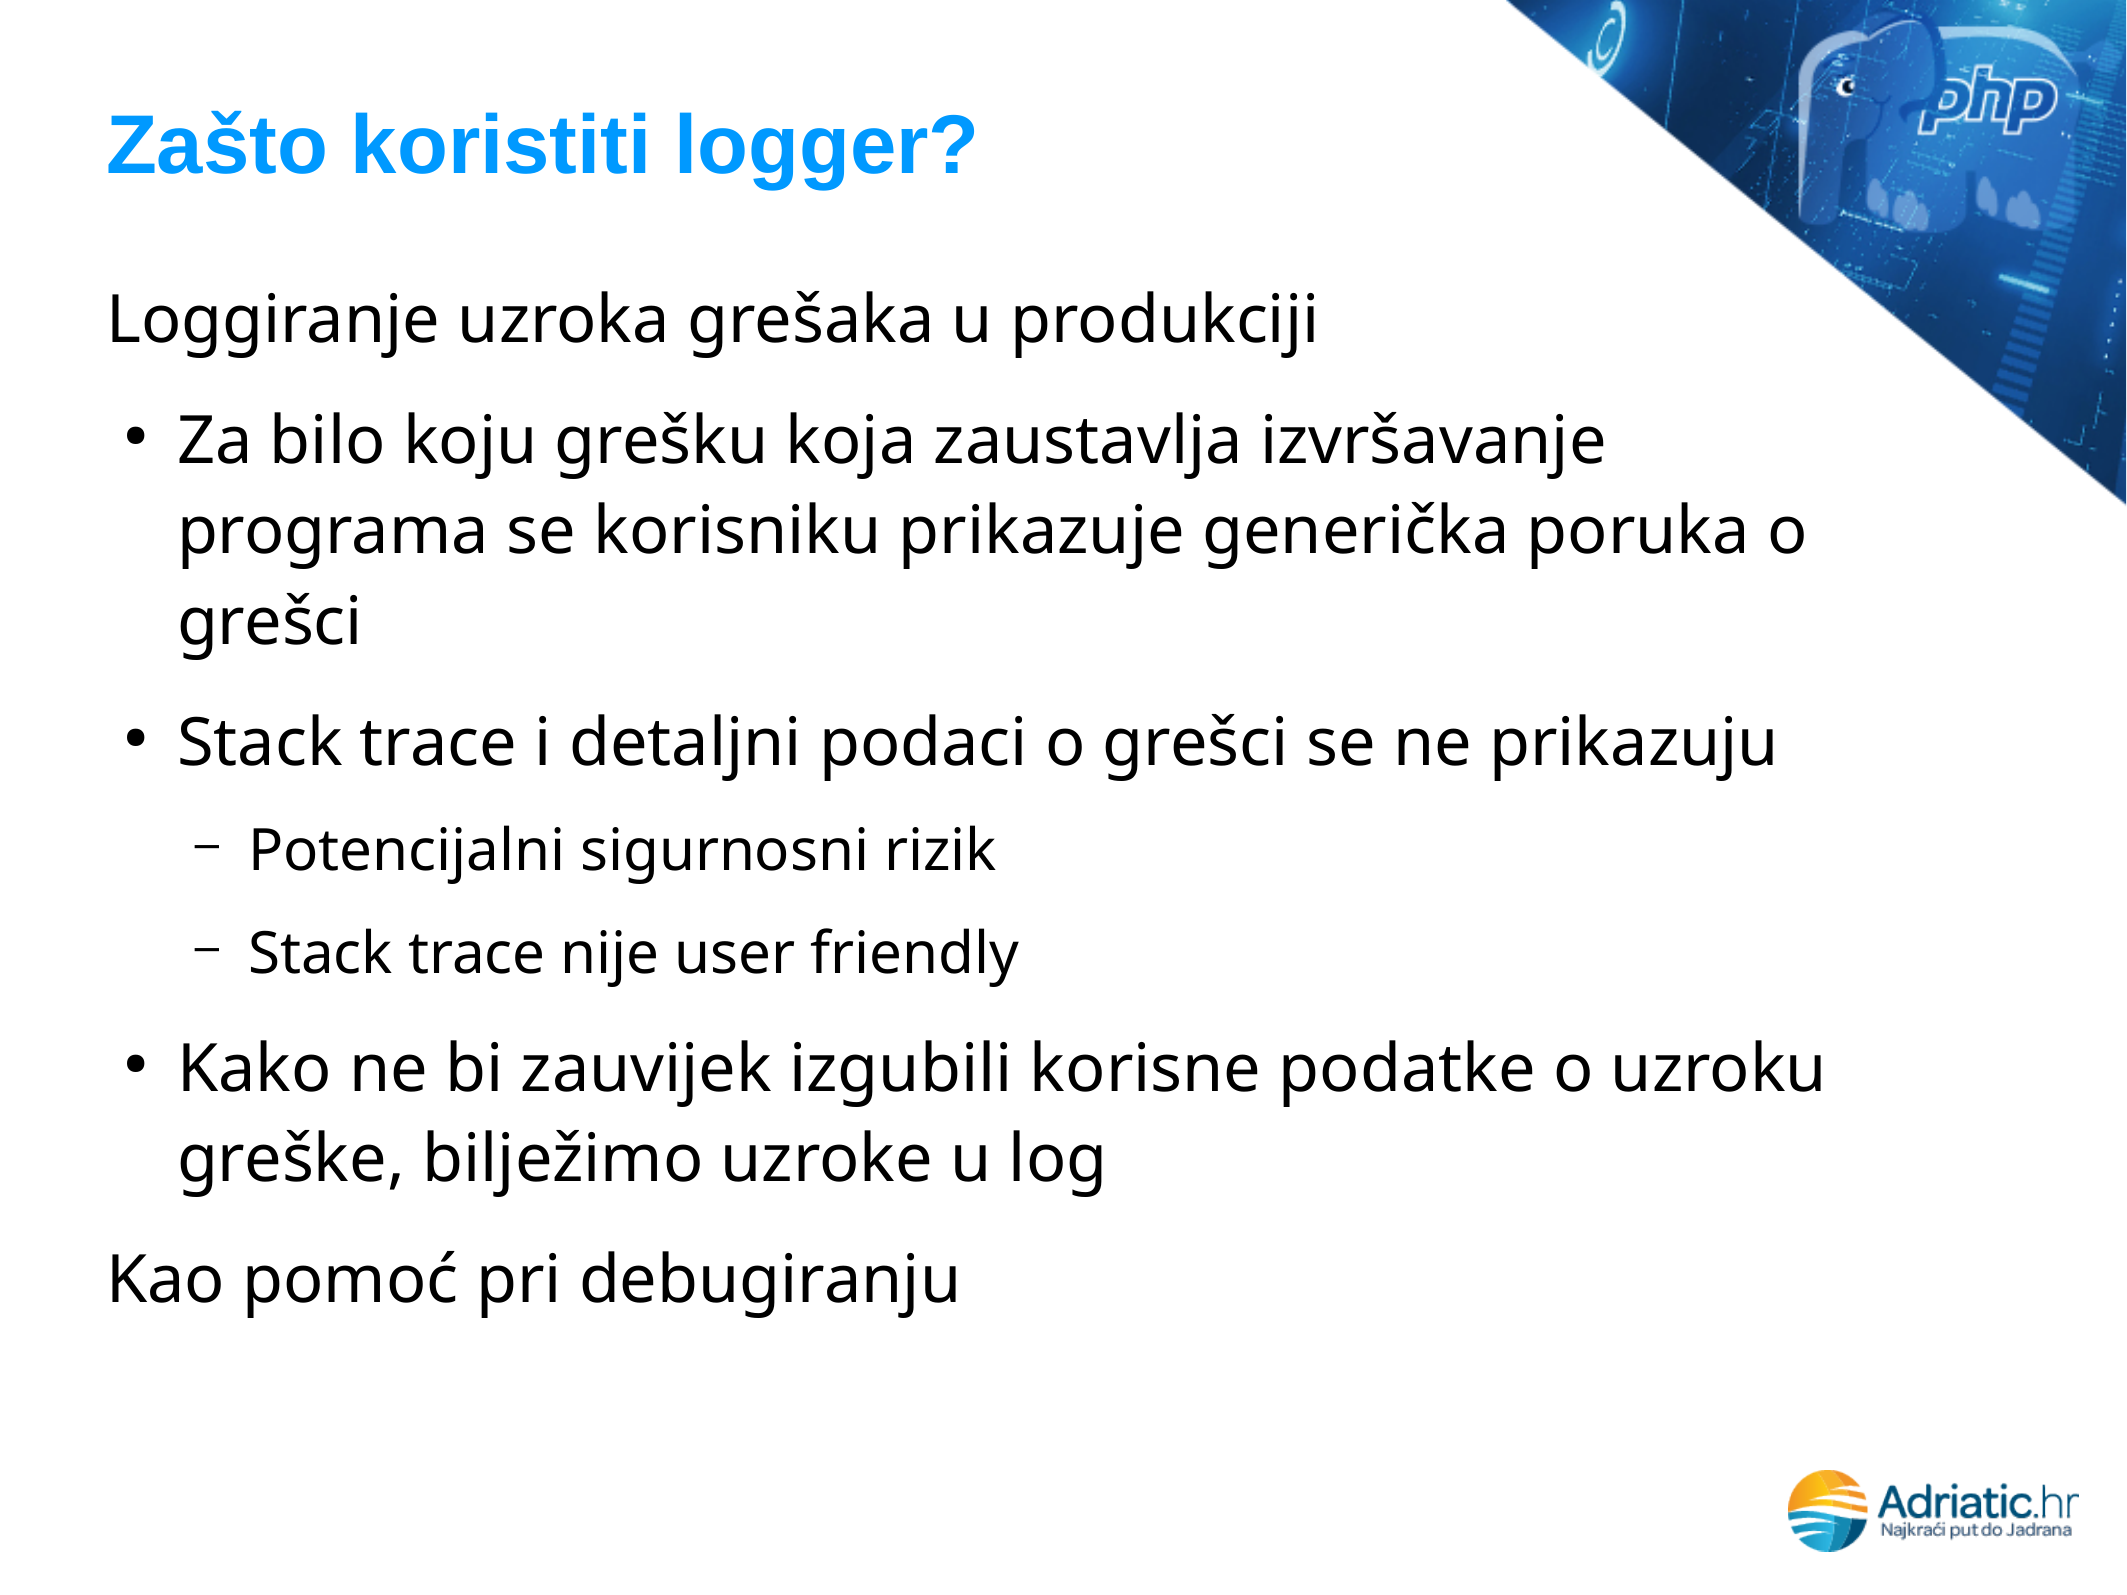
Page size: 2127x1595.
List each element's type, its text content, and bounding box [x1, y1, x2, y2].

list Loggiranje uzroka grešaka u produkciji Za bilo koju grešku koja zaustavlja izvršavanje programa se korisniku prikazuje generička poruka o grešci Stack trace i detaljni podaci o grešci se ne prikazuju Potencijalni sigurnosni rizik Stack trace nije user friendly Kako ne bi zauvijek izgubili korisne podatke o uzroku greške, bilježimo uzroke u log Kao pomoć pri debugiranju [106, 271, 1938, 1453]
title Zašto koristiti logger? [106, 70, 1630, 219]
picture [1788, 1470, 2079, 1552]
picture [1505, 0, 2127, 625]
